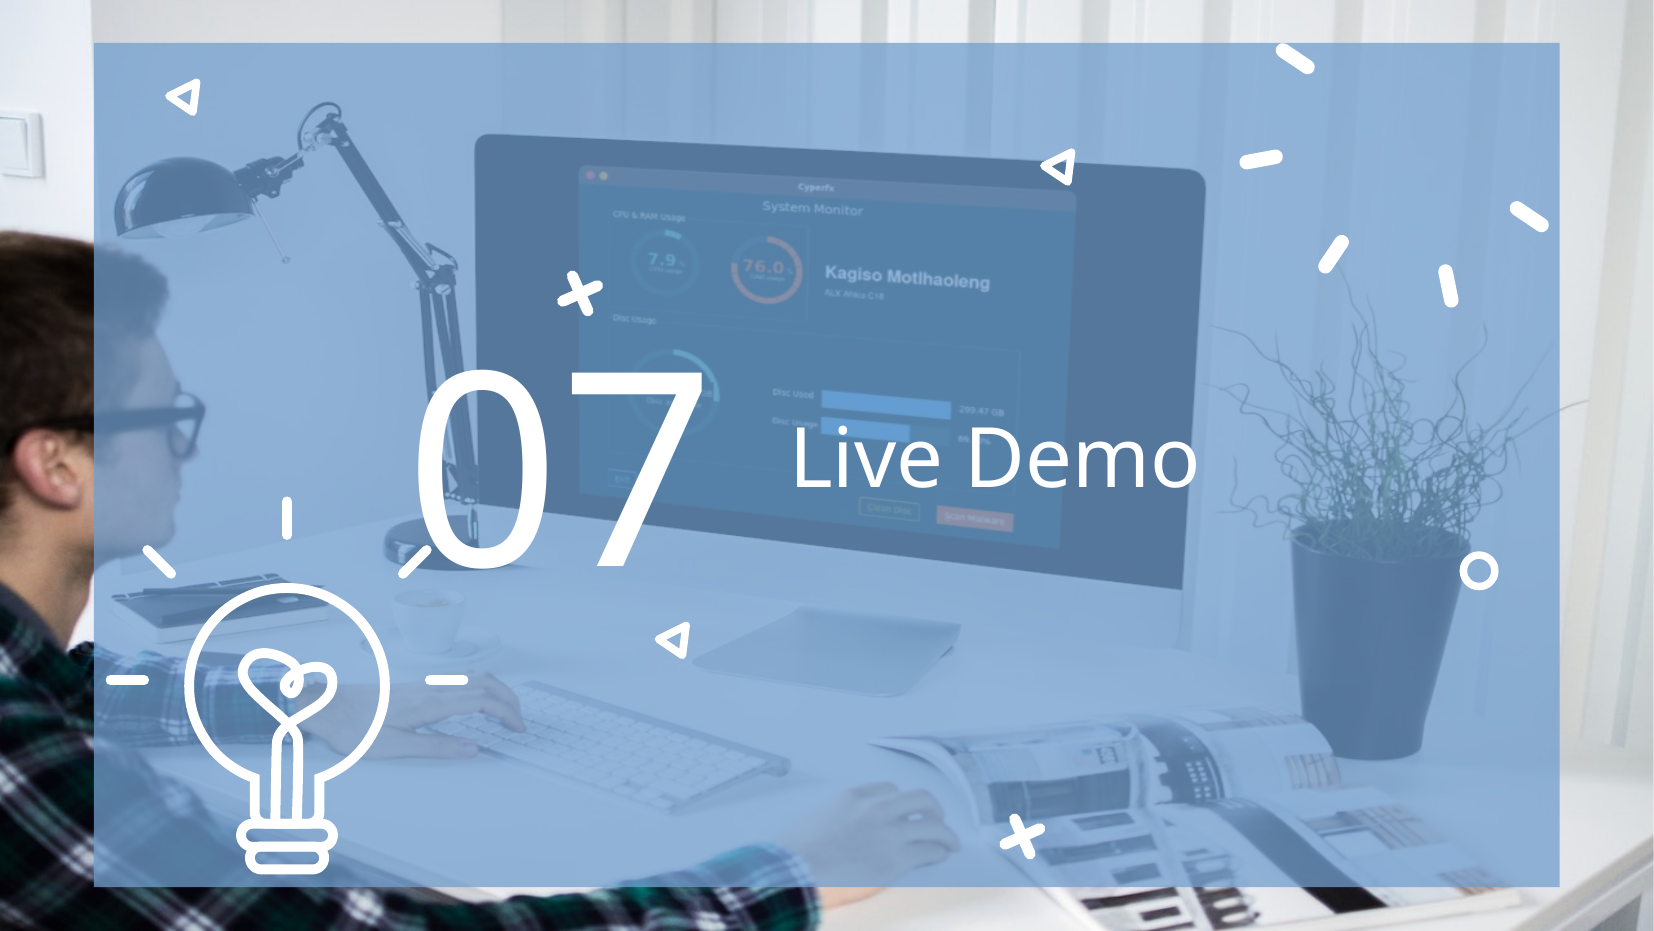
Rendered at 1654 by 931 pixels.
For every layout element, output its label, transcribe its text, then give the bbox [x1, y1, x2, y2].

title 07 [405, 276, 751, 646]
title Live Demo [789, 398, 1510, 512]
picture [0, 0, 1654, 931]
